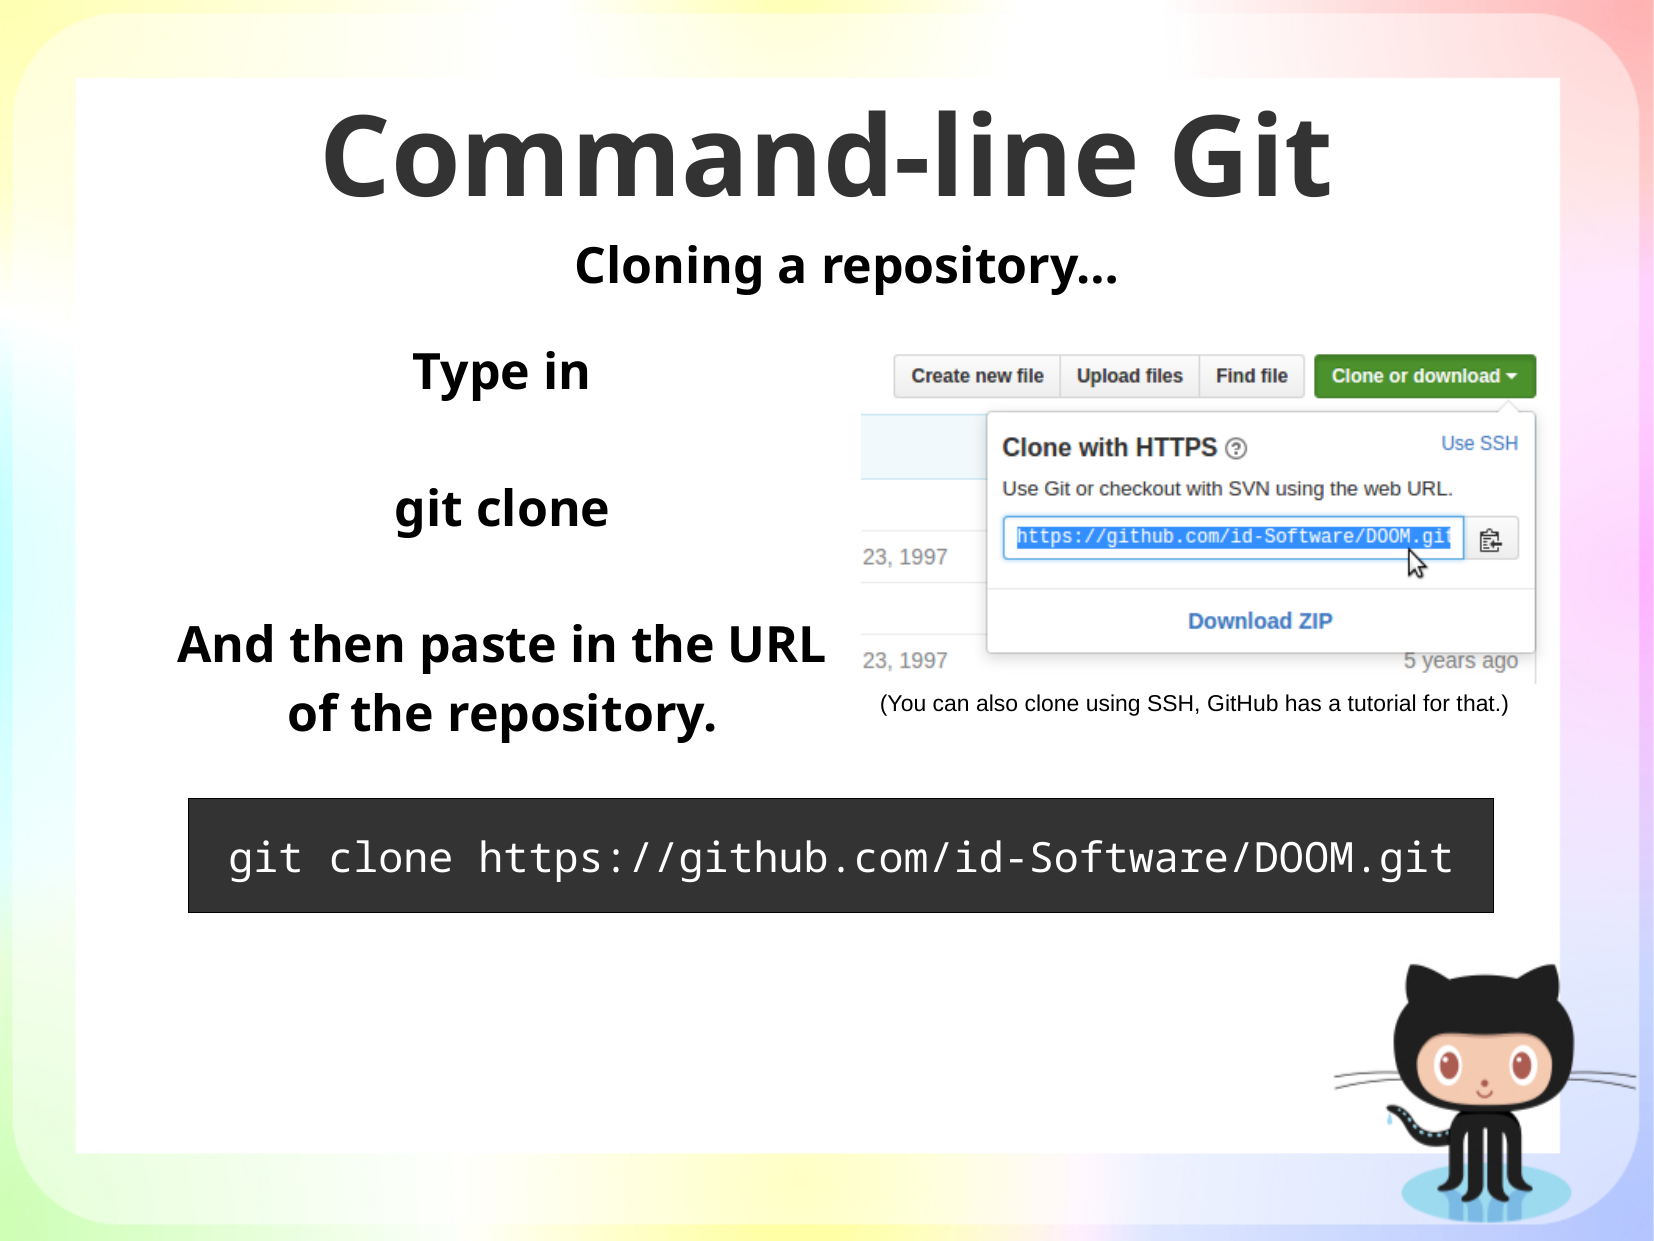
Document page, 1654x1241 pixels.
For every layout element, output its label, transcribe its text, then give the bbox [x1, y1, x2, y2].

text_box Cloning a repository… [160, 230, 1535, 289]
text_box git clone https://github.com/id-Software/DOOM.git [188, 798, 1494, 913]
picture [0, 0, 1654, 1241]
text_box (You can also clone using SSH, GitHub has a tutorial for that.) [861, 683, 1529, 724]
title Command-line Git [82, 49, 1571, 257]
text_box Type in git clone And then paste in the URL of the repository. [160, 336, 845, 702]
